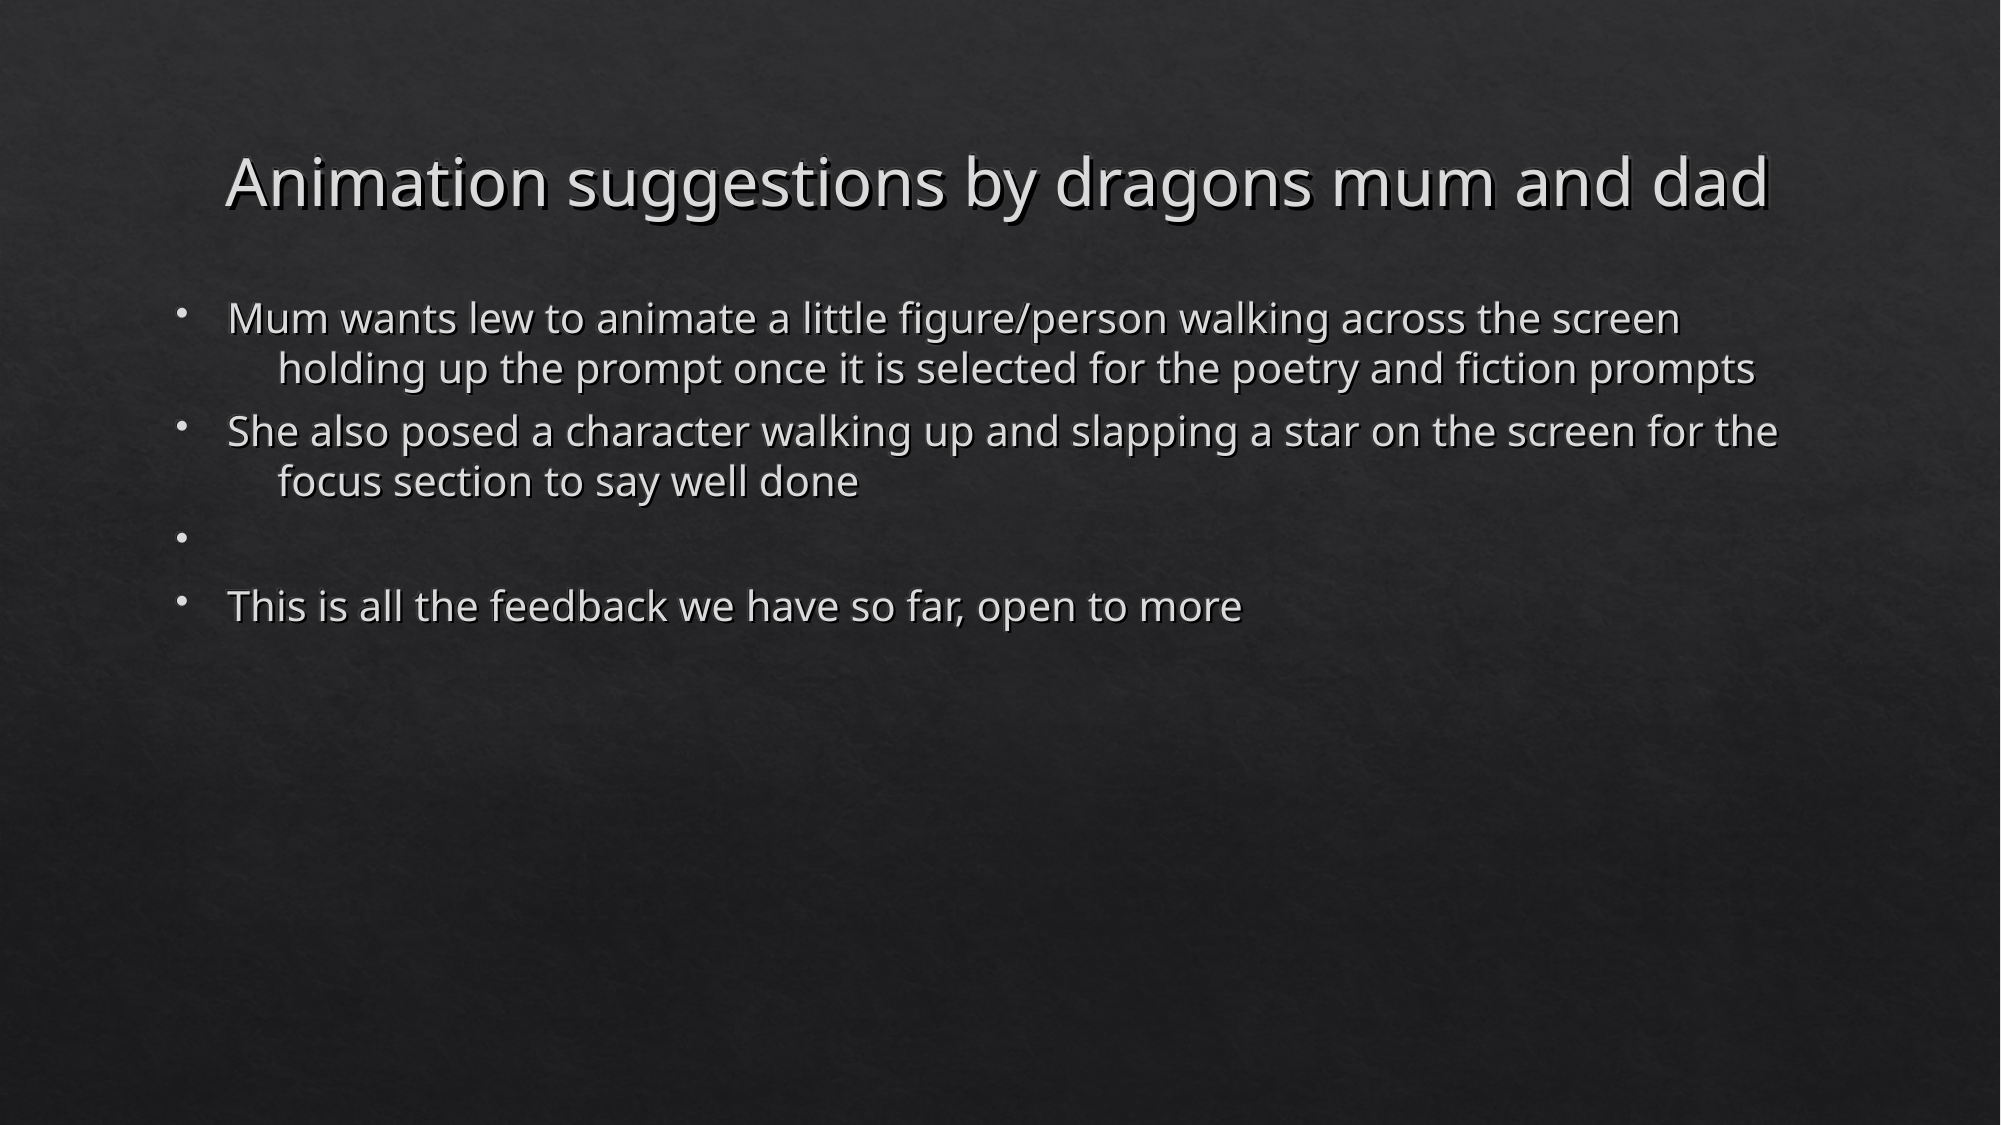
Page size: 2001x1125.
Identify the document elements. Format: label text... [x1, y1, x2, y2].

list Mum wants lew to animate a little figure/person walking across the screen holding up the prompt once it is selected for the poetry and fiction prompts She also posed a character walking up and slapping a star on the screen for the focus section to say well done This is all the feedback we have so far, open to more [149, 284, 1849, 950]
title Animation suggestions by dragons mum and dad [149, 99, 1849, 260]
